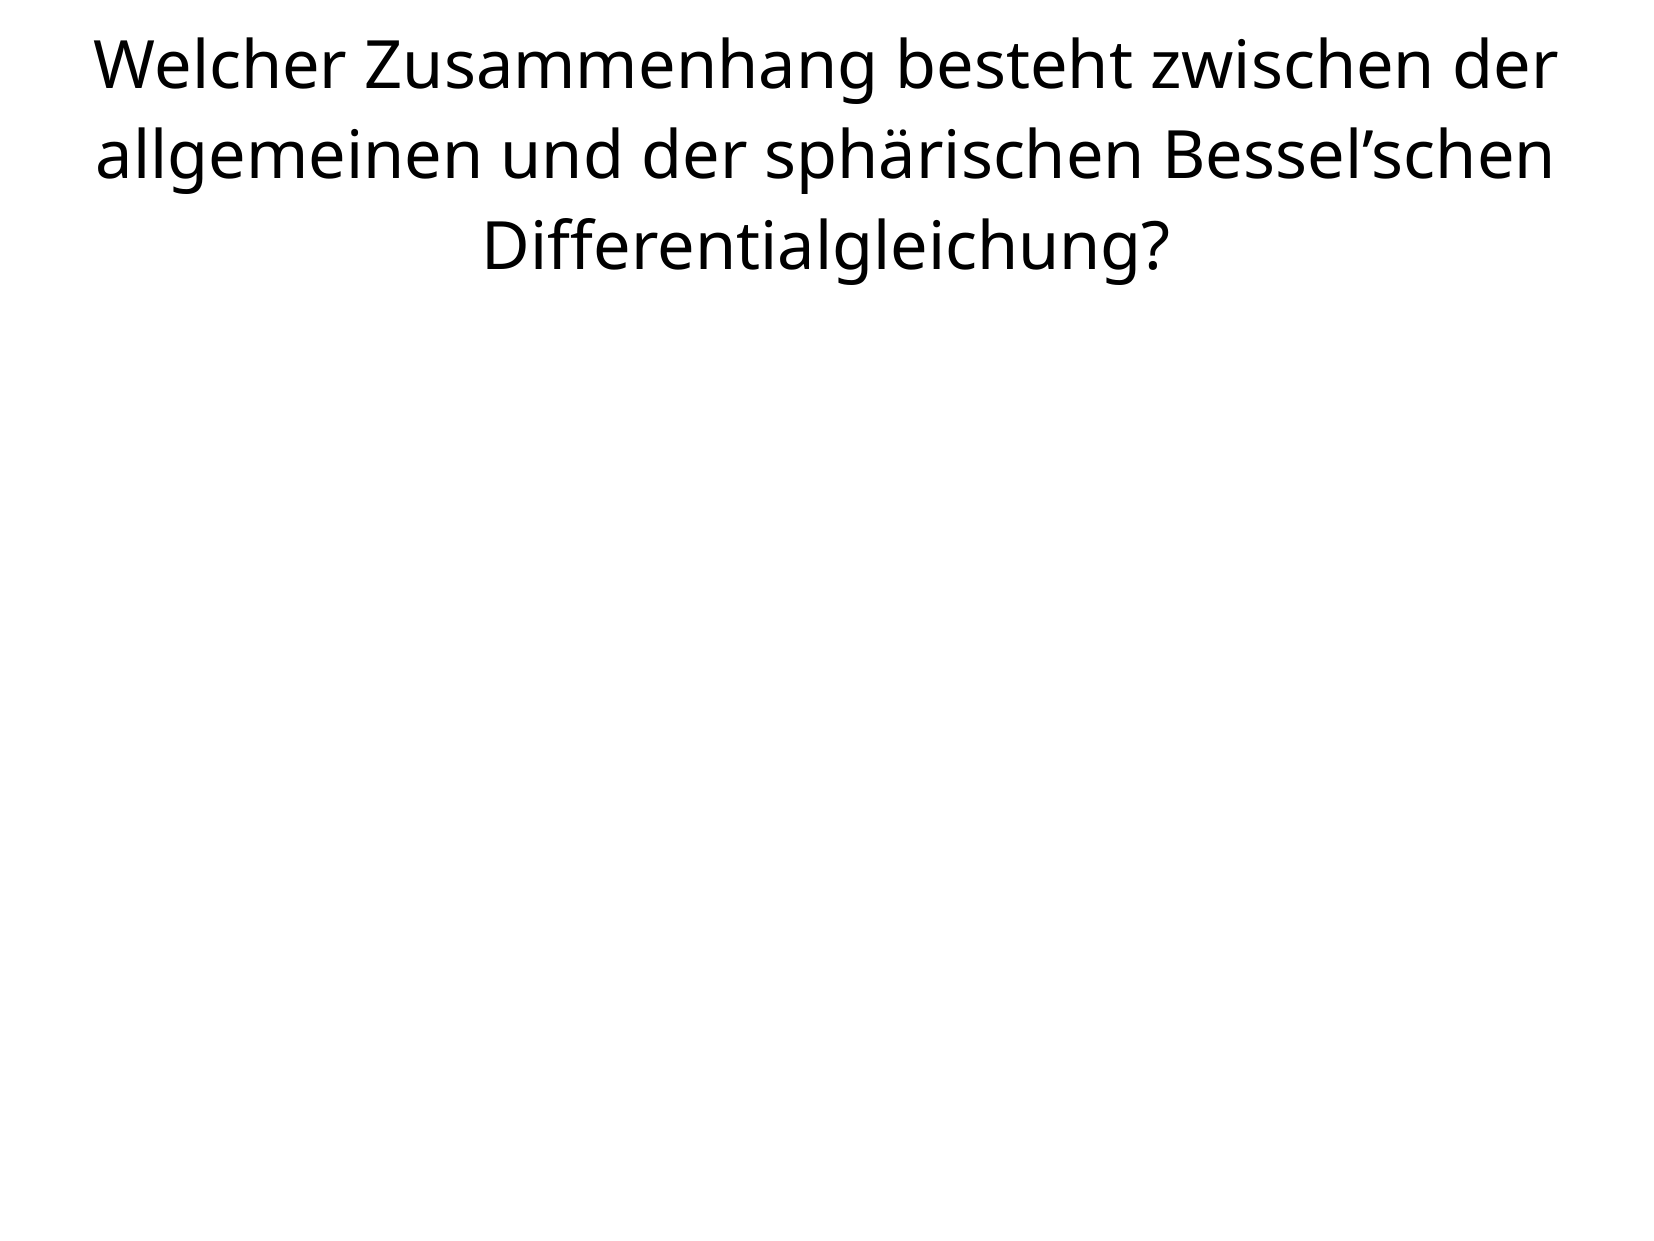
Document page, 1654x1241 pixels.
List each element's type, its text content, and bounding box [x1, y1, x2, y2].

title Welcher Zusammenhang besteht zwischen der allgemeinen und der sphärischen Bessel’schen Differentialgleichung? [82, 19, 1571, 287]
